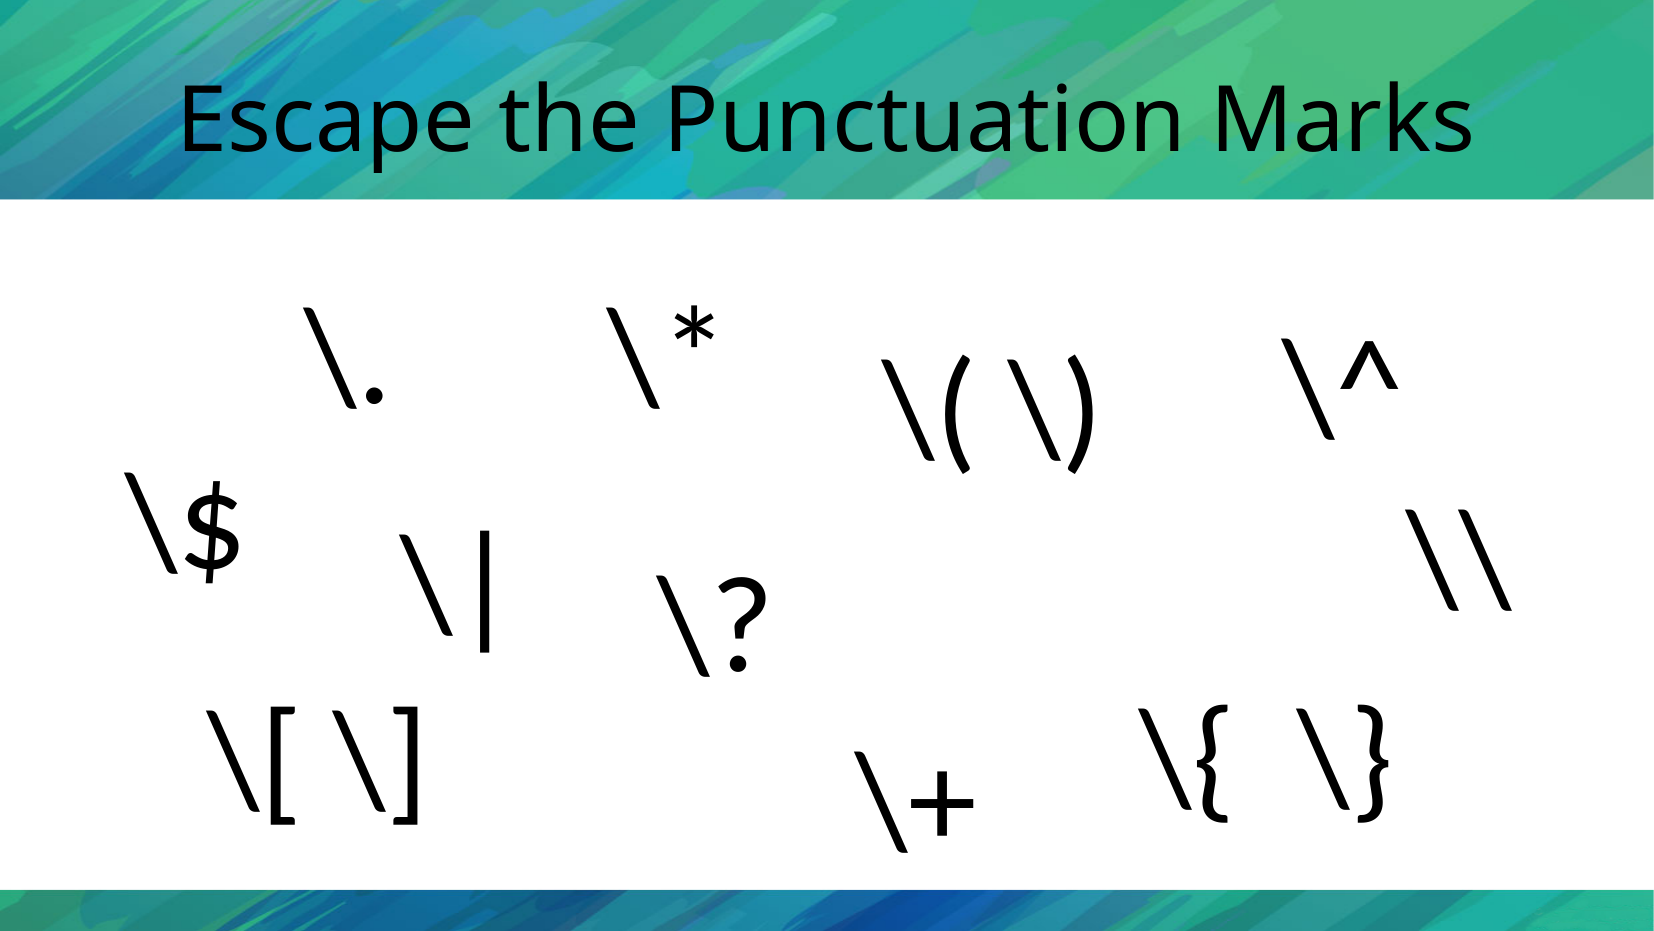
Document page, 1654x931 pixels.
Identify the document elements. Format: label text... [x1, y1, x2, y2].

text_box \[ \] [192, 661, 551, 842]
text_box \{ \} [1125, 660, 1516, 840]
text_box \( \) [868, 310, 1227, 490]
text_box \. [289, 258, 483, 439]
picture [0, 0, 1654, 931]
title Escape the Punctuation Marks [82, 37, 1571, 193]
text_box \| [385, 485, 552, 666]
text_box \+ [840, 702, 1048, 883]
text_box \? [642, 527, 789, 707]
text_box \* [592, 258, 813, 439]
text_box \$ [110, 423, 345, 604]
text_box \\ [1391, 460, 1599, 641]
text_box \^ [1267, 289, 1531, 470]
